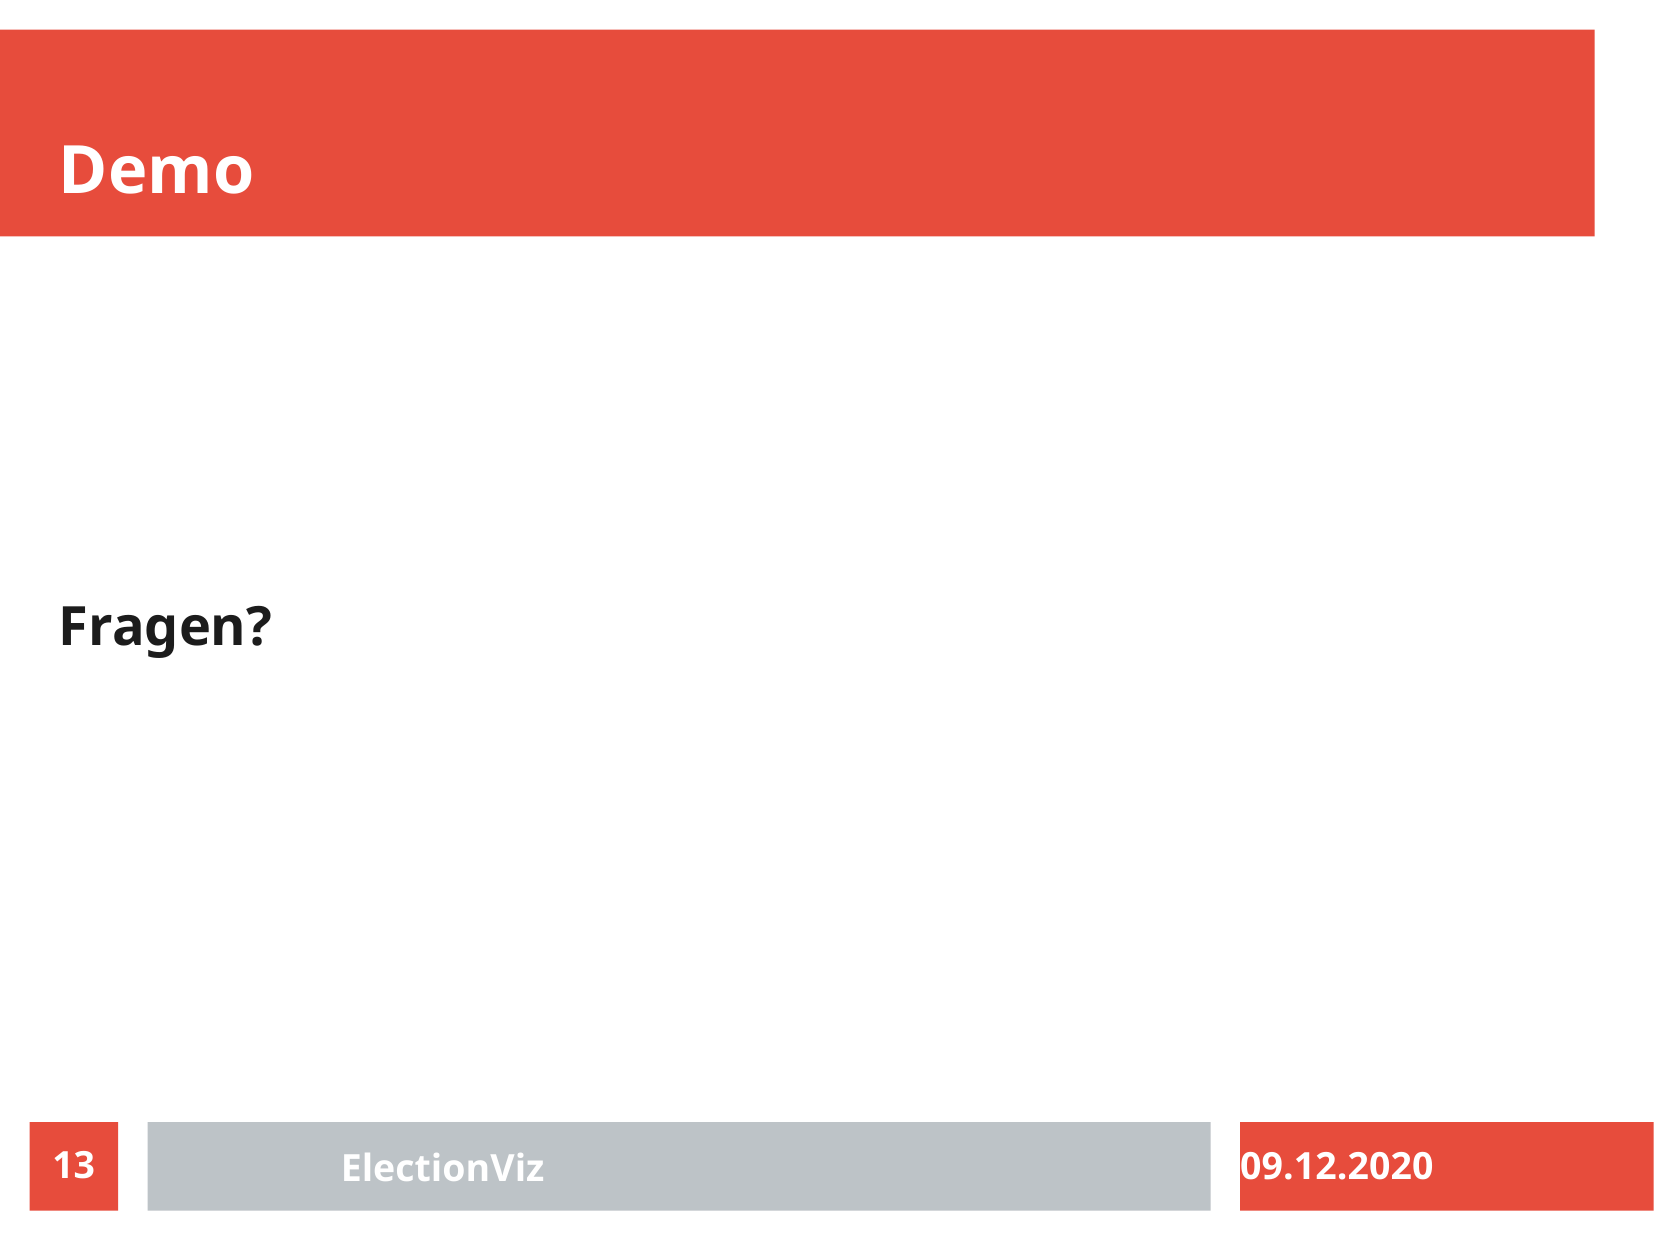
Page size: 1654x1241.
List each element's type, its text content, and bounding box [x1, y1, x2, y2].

text_box 09.12.2020 [1240, 1122, 1625, 1208]
text_box ElectionViz [177, 1122, 709, 1211]
list Fragen? [59, 324, 1565, 1093]
title Demo [59, 59, 1595, 207]
text_box [29, 1122, 119, 1211]
